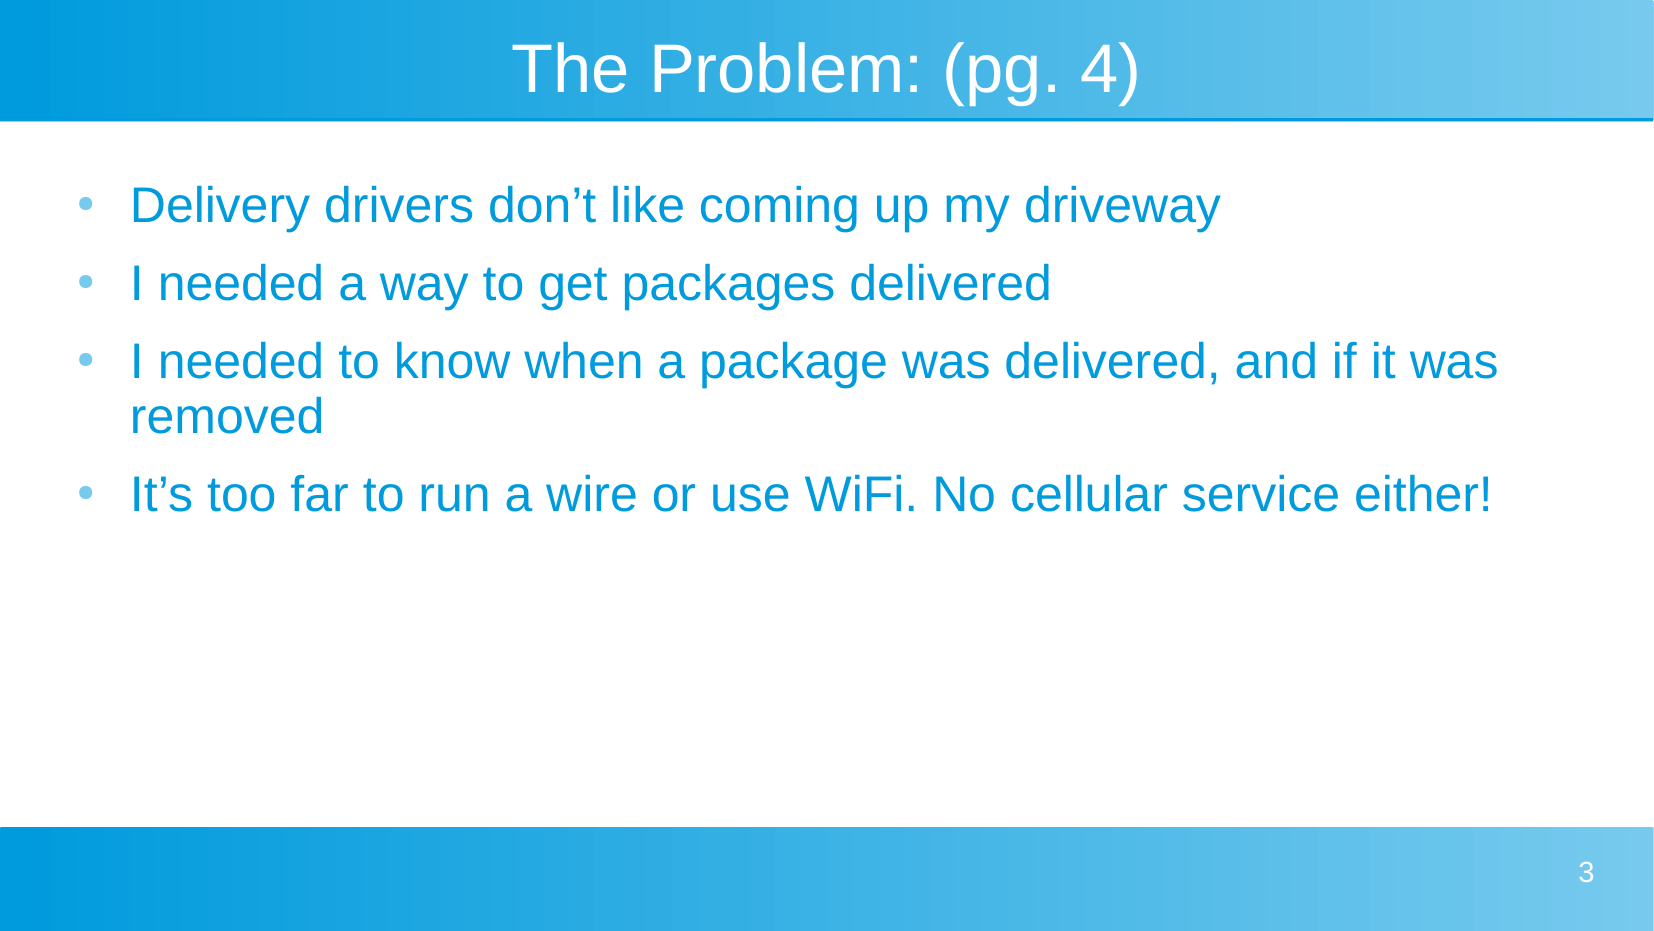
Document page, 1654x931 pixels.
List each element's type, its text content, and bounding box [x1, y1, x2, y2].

title The Problem: (pg. 4) [59, 29, 1595, 108]
list Delivery drivers don’t like coming up my driveway I needed a way to get packages delivered I needed to know when a package was delivered, and if it was removed It’s too far to run a wire or use WiFi. No cellular service either! [59, 177, 1595, 768]
